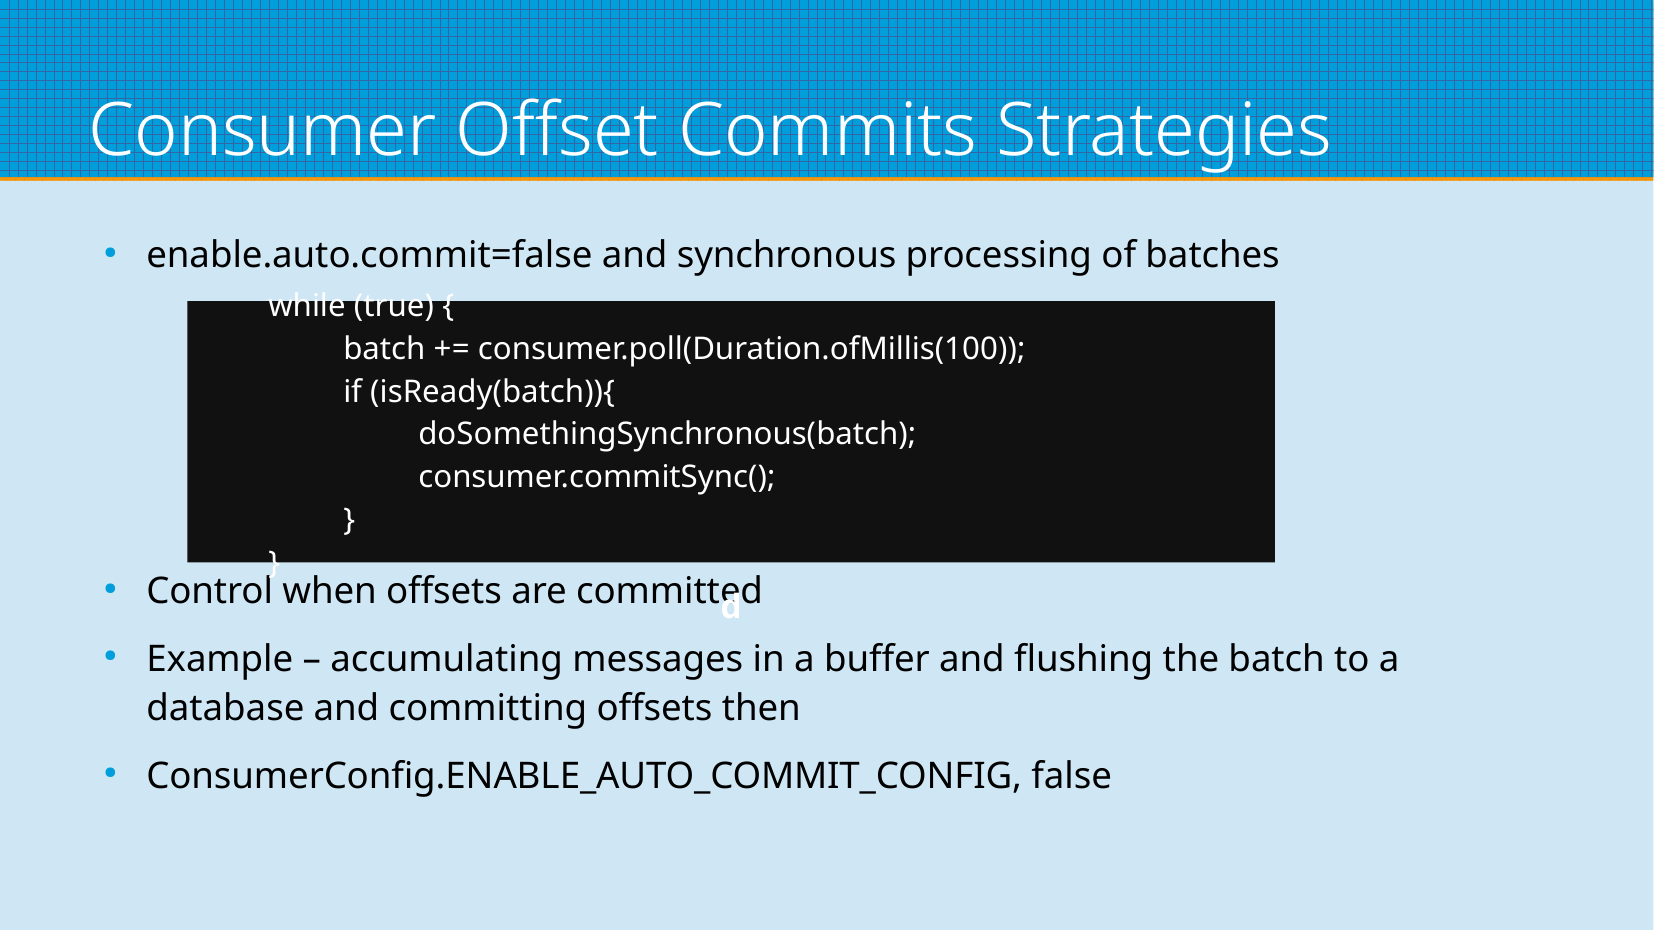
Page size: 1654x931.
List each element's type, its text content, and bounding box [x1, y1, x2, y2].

text_box while (true) { batch += consumer.poll(Duration.ofMillis(100)); if (isReady(batch)){ doSomethingSynchronous(batch); consumer.commitSync(); } } d [187, 301, 1275, 563]
list enable.auto.commit=false and synchronous processing of batches Control when offsets are committed Example – accumulating messages in a buffer and flushing the batch to a database and committing offsets then ConsumerConfig.ENABLE_AUTO_COMMIT_CONFIG, false [89, 228, 1567, 805]
title Consumer Offset Commits Strategies [88, 14, 1565, 178]
